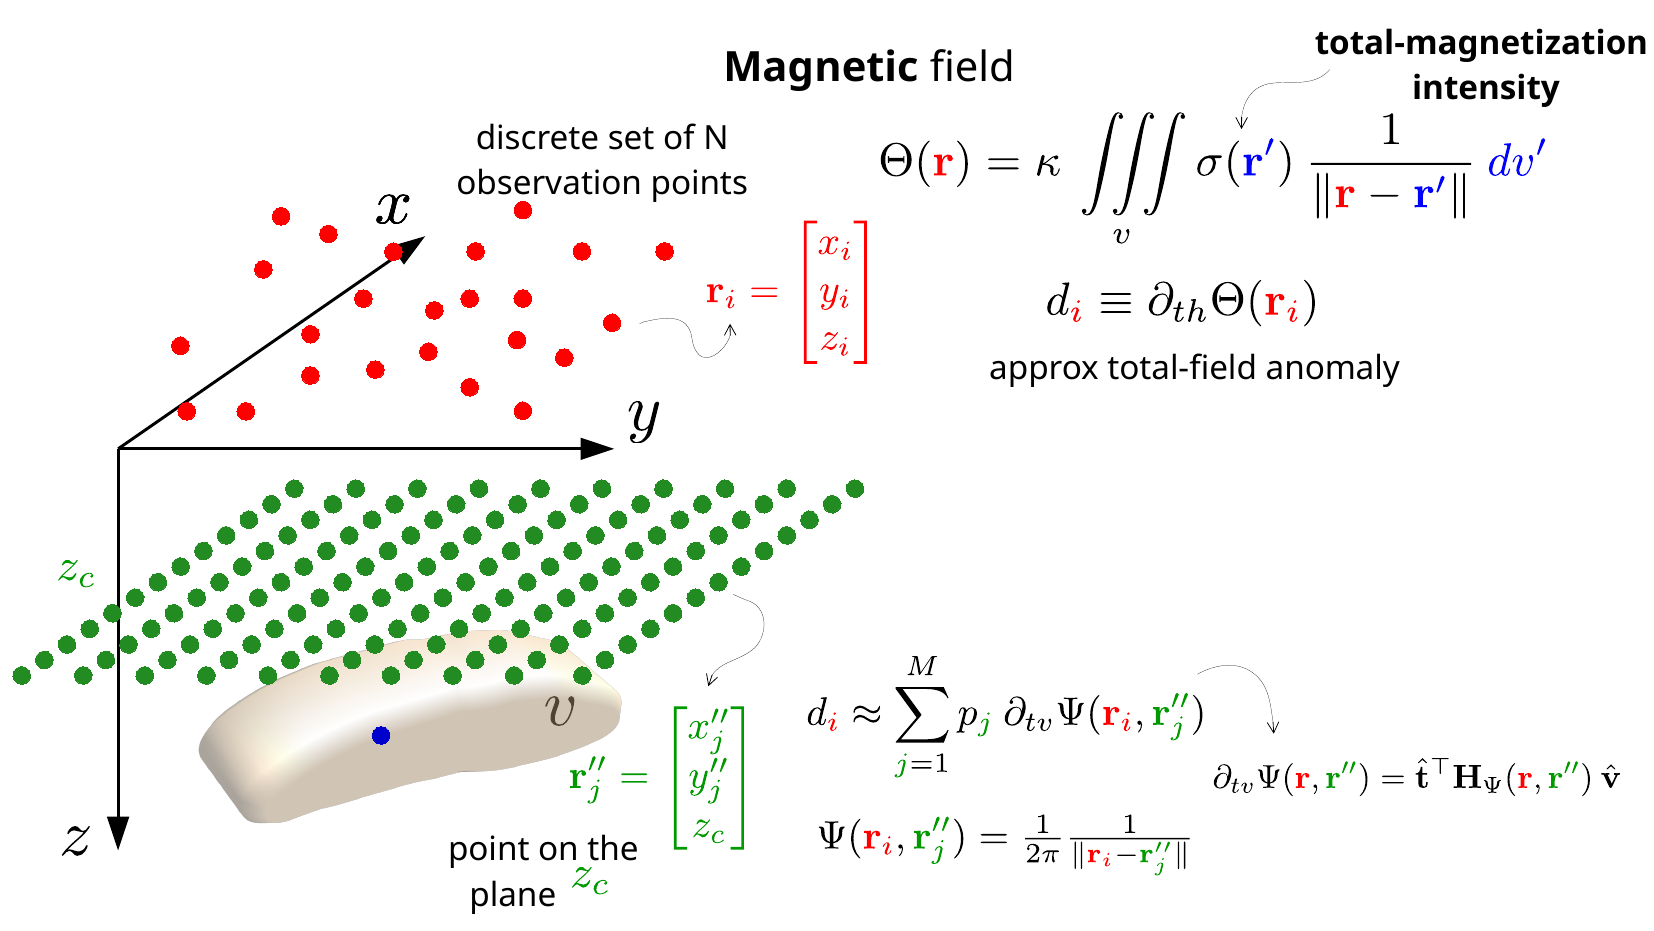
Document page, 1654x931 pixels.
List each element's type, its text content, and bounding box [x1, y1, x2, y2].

text_box [320, 666, 339, 685]
text_box [203, 619, 222, 638]
text_box [502, 542, 520, 560]
text_box [573, 242, 591, 261]
text_box [531, 479, 550, 498]
text_box [641, 619, 660, 638]
picture [1212, 758, 1622, 797]
text_box [349, 604, 368, 623]
text_box [513, 289, 532, 308]
picture [816, 814, 1190, 876]
text_box [233, 557, 252, 576]
text_box [408, 479, 427, 498]
text_box [12, 666, 31, 685]
text_box [217, 526, 235, 545]
text_box [440, 542, 459, 560]
text_box [272, 207, 290, 226]
text_box [595, 604, 614, 623]
text_box [518, 573, 537, 592]
text_box [165, 604, 183, 623]
text_box [511, 619, 530, 638]
text_box [301, 366, 320, 385]
text_box [596, 651, 614, 669]
text_box [249, 588, 268, 607]
text_box [35, 651, 54, 669]
text_box [382, 666, 400, 685]
text_box [508, 495, 527, 514]
text_box [846, 479, 864, 498]
text_box [686, 542, 705, 560]
text_box [317, 542, 336, 560]
text_box [618, 635, 637, 654]
text_box [278, 526, 297, 545]
text_box Magnetic field [708, 29, 1071, 91]
text_box [171, 336, 190, 355]
text_box [472, 604, 491, 623]
text_box [388, 619, 407, 638]
text_box [593, 479, 611, 498]
text_box [236, 402, 255, 421]
text_box [466, 242, 485, 261]
text_box [670, 510, 689, 529]
text_box [427, 635, 446, 654]
text_box [505, 666, 523, 685]
text_box [425, 301, 444, 320]
text_box [570, 495, 589, 514]
text_box [732, 510, 751, 529]
text_box [301, 325, 320, 344]
text_box [709, 526, 728, 545]
text_box [158, 651, 177, 669]
text_box [654, 479, 673, 498]
text_box [220, 651, 238, 669]
text_box [417, 557, 436, 576]
text_box [194, 542, 213, 560]
text_box [333, 573, 352, 592]
text_box total-magnetization intensity [1300, 11, 1636, 107]
text_box [226, 604, 245, 623]
text_box [534, 604, 553, 623]
text_box [664, 604, 682, 623]
text_box [324, 495, 342, 514]
text_box [411, 604, 430, 623]
text_box [823, 495, 842, 514]
text_box [327, 619, 345, 638]
picture [59, 826, 93, 856]
text_box [340, 526, 359, 545]
picture [570, 867, 609, 895]
text_box [479, 557, 498, 576]
text_box [395, 573, 413, 592]
text_box point on the plane [419, 817, 668, 916]
text_box [586, 526, 605, 545]
text_box [470, 479, 488, 498]
text_box [625, 542, 644, 560]
text_box [460, 378, 479, 397]
text_box [281, 651, 300, 669]
text_box [641, 573, 660, 592]
text_box [354, 289, 373, 308]
text_box [514, 201, 532, 219]
text_box [563, 542, 582, 560]
text_box [488, 635, 507, 654]
text_box [486, 510, 504, 529]
text_box [424, 510, 443, 529]
text_box [602, 557, 621, 576]
text_box [618, 588, 637, 607]
text_box [527, 651, 546, 669]
picture [626, 401, 662, 443]
text_box [187, 588, 206, 607]
text_box [346, 479, 365, 498]
text_box [648, 526, 666, 545]
text_box [579, 573, 598, 592]
text_box [466, 651, 485, 669]
text_box [294, 557, 313, 576]
text_box [254, 260, 273, 279]
text_box [372, 726, 390, 745]
text_box [404, 651, 423, 669]
text_box [210, 573, 229, 592]
text_box [356, 557, 375, 576]
text_box [693, 495, 712, 514]
text_box [555, 348, 574, 367]
text_box [262, 495, 281, 514]
text_box [372, 588, 391, 607]
picture [567, 704, 759, 852]
text_box [259, 666, 277, 685]
text_box [272, 573, 290, 592]
text_box [401, 526, 420, 545]
text_box [142, 619, 161, 638]
text_box [171, 557, 190, 576]
text_box [149, 573, 167, 592]
text_box [547, 510, 566, 529]
text_box [304, 635, 323, 654]
text_box [242, 635, 261, 654]
text_box [256, 542, 274, 560]
text_box [508, 331, 526, 349]
text_box [777, 479, 796, 498]
text_box [514, 401, 532, 420]
text_box [443, 666, 462, 685]
picture [56, 560, 95, 588]
text_box [434, 588, 452, 607]
text_box [525, 526, 543, 545]
text_box [319, 225, 338, 243]
text_box [80, 619, 99, 638]
text_box [460, 289, 479, 308]
text_box [288, 604, 306, 623]
text_box [97, 651, 115, 669]
picture [704, 112, 1547, 366]
text_box [181, 635, 199, 654]
text_box [603, 313, 621, 332]
text_box [197, 666, 216, 685]
text_box [265, 619, 284, 638]
text_box [177, 402, 196, 421]
picture [1043, 278, 1322, 329]
text_box [384, 242, 403, 261]
text_box [58, 635, 76, 654]
text_box [366, 360, 385, 379]
text_box [74, 666, 93, 685]
text_box [609, 510, 627, 529]
text_box [655, 242, 674, 261]
text_box [664, 557, 682, 576]
text_box [573, 666, 592, 685]
text_box [301, 510, 320, 529]
text_box [119, 635, 138, 654]
text_box [126, 588, 145, 607]
text_box [755, 495, 773, 514]
text_box [379, 542, 397, 560]
text_box [285, 479, 304, 498]
text_box [550, 635, 569, 654]
text_box [573, 619, 592, 638]
text_box [800, 510, 819, 529]
text_box [495, 588, 514, 607]
text_box [755, 542, 773, 560]
text_box discrete set of N observation points [413, 106, 792, 195]
picture [374, 194, 413, 224]
text_box [447, 495, 466, 514]
text_box [363, 510, 381, 529]
text_box approx total-field anomaly [974, 336, 1396, 388]
text_box [631, 495, 650, 514]
text_box [463, 526, 482, 545]
text_box [716, 479, 734, 498]
text_box [557, 588, 575, 607]
text_box [419, 342, 438, 361]
text_box [240, 510, 258, 529]
text_box [365, 635, 384, 654]
text_box [777, 526, 796, 545]
text_box [709, 573, 728, 592]
text_box [732, 557, 751, 576]
text_box [385, 495, 404, 514]
text_box [310, 588, 329, 607]
text_box [135, 666, 154, 685]
text_box [450, 619, 468, 638]
text_box [456, 573, 475, 592]
text_box [541, 557, 559, 576]
text_box [686, 588, 705, 607]
picture [806, 656, 1207, 778]
text_box [343, 651, 361, 669]
text_box [103, 604, 122, 623]
